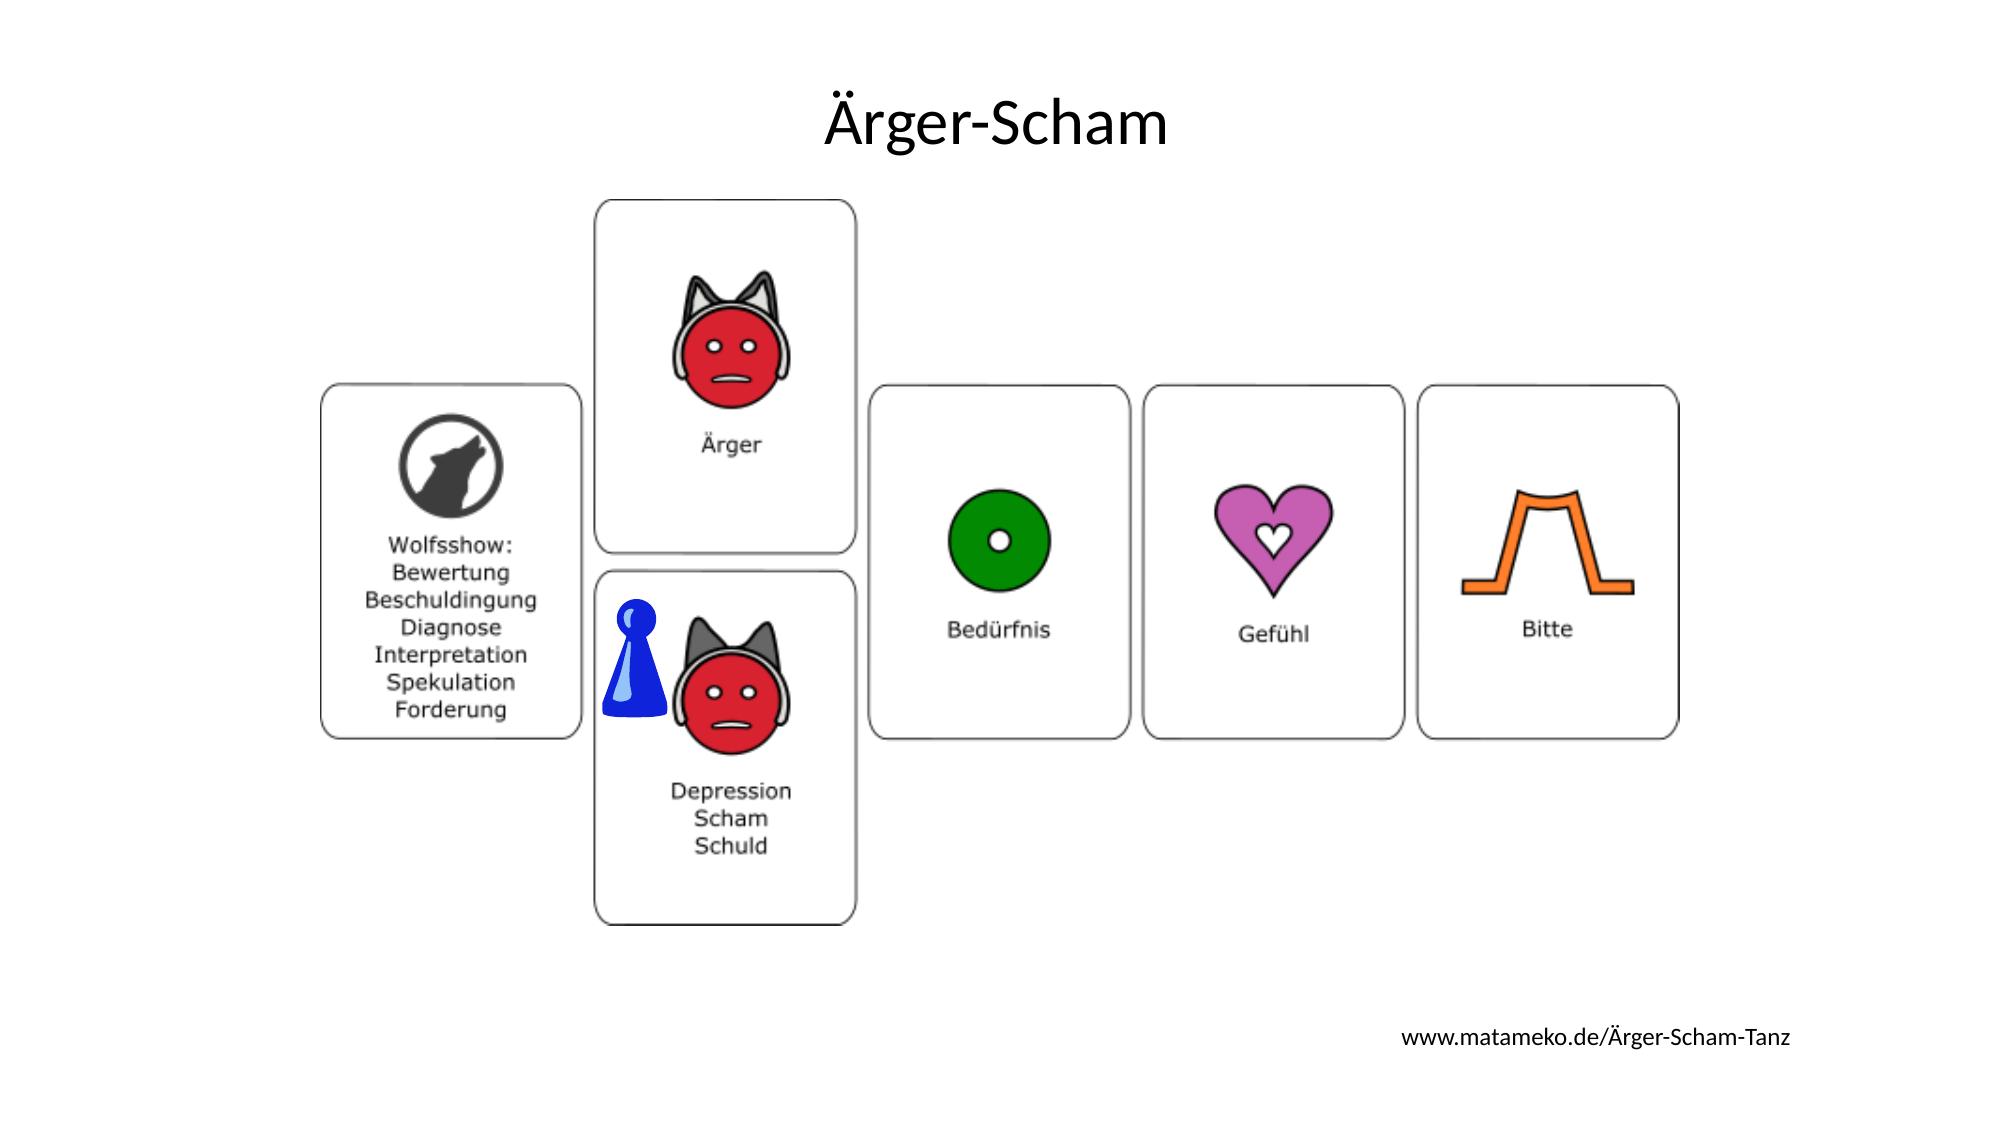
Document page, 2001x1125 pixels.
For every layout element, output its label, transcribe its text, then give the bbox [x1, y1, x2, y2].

text_box [602, 599, 668, 718]
text_box www.matameko.de/Ärger-Scham-Tanz [1386, 1013, 1807, 1058]
text_box Ärger-Scham [809, 70, 1191, 167]
picture [320, 199, 1680, 926]
